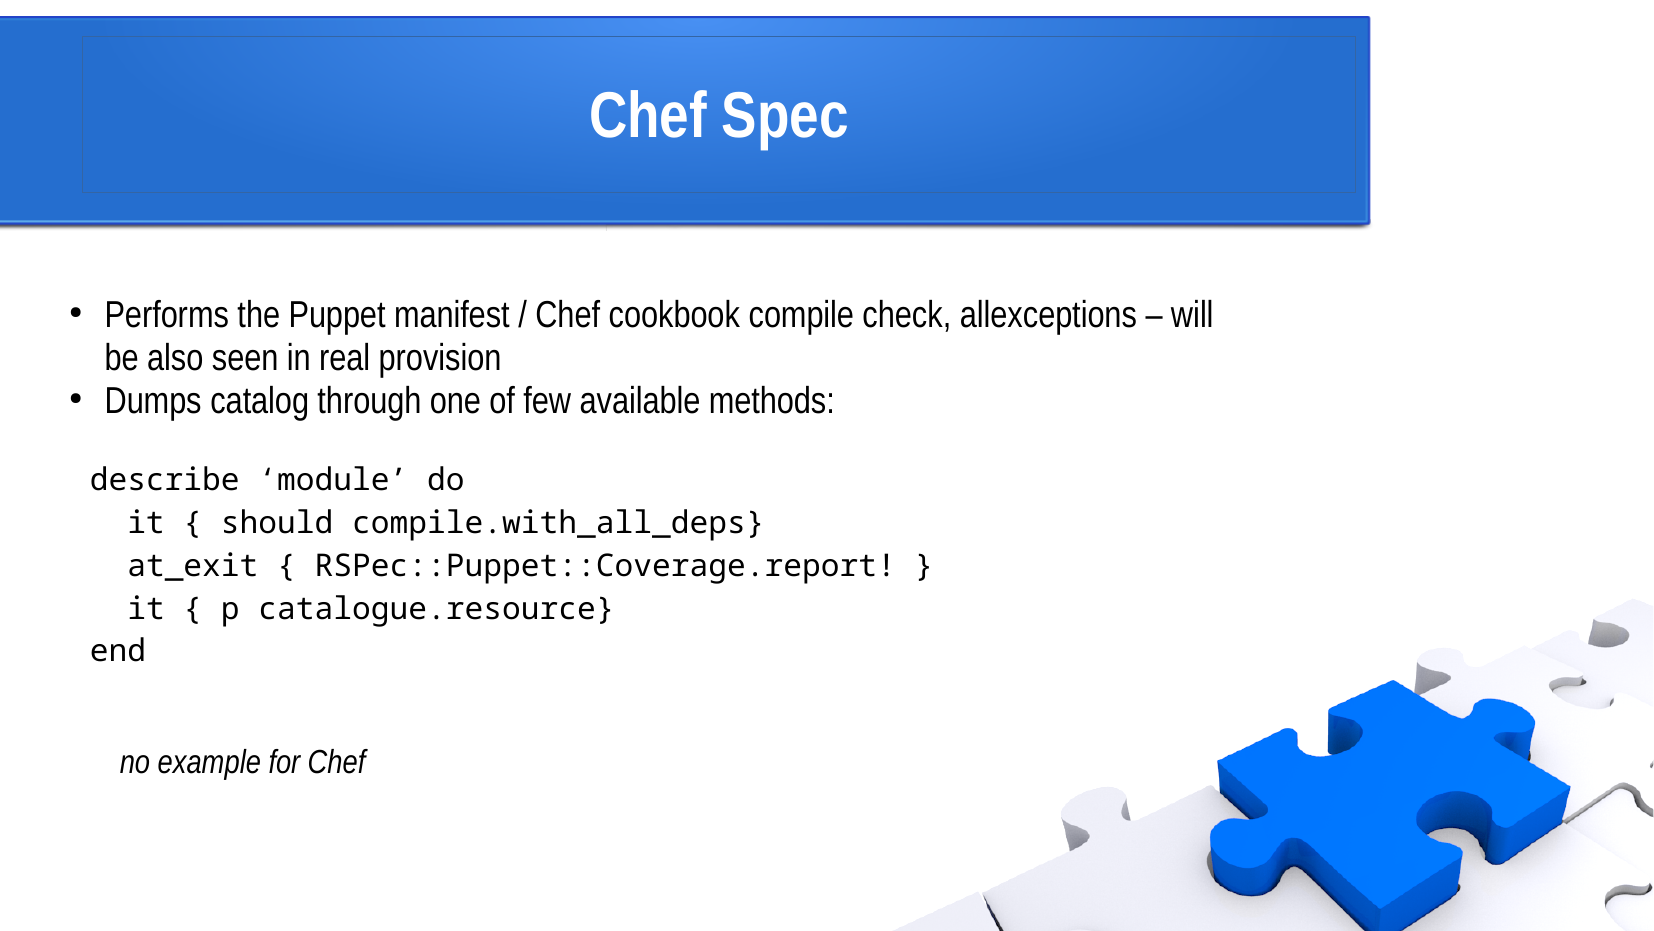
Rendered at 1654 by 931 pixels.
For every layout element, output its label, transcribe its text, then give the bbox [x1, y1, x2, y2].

title Chef Spec [82, 36, 1356, 193]
text_box describe ‘module’ do it { should compile.with_all_deps} at_exit { RSPec::Puppet::Coverage.report! } it { p catalogue.resource} end [75, 450, 1176, 647]
picture [0, 16, 1375, 231]
text_box Performs the Puppet manifest / Chef cookbook compile check, allexceptions – will be also seen in real provision Dumps catalog through one of few available methods: [54, 285, 1261, 441]
picture [872, 491, 1654, 931]
text_box no example for Chef [105, 735, 766, 782]
